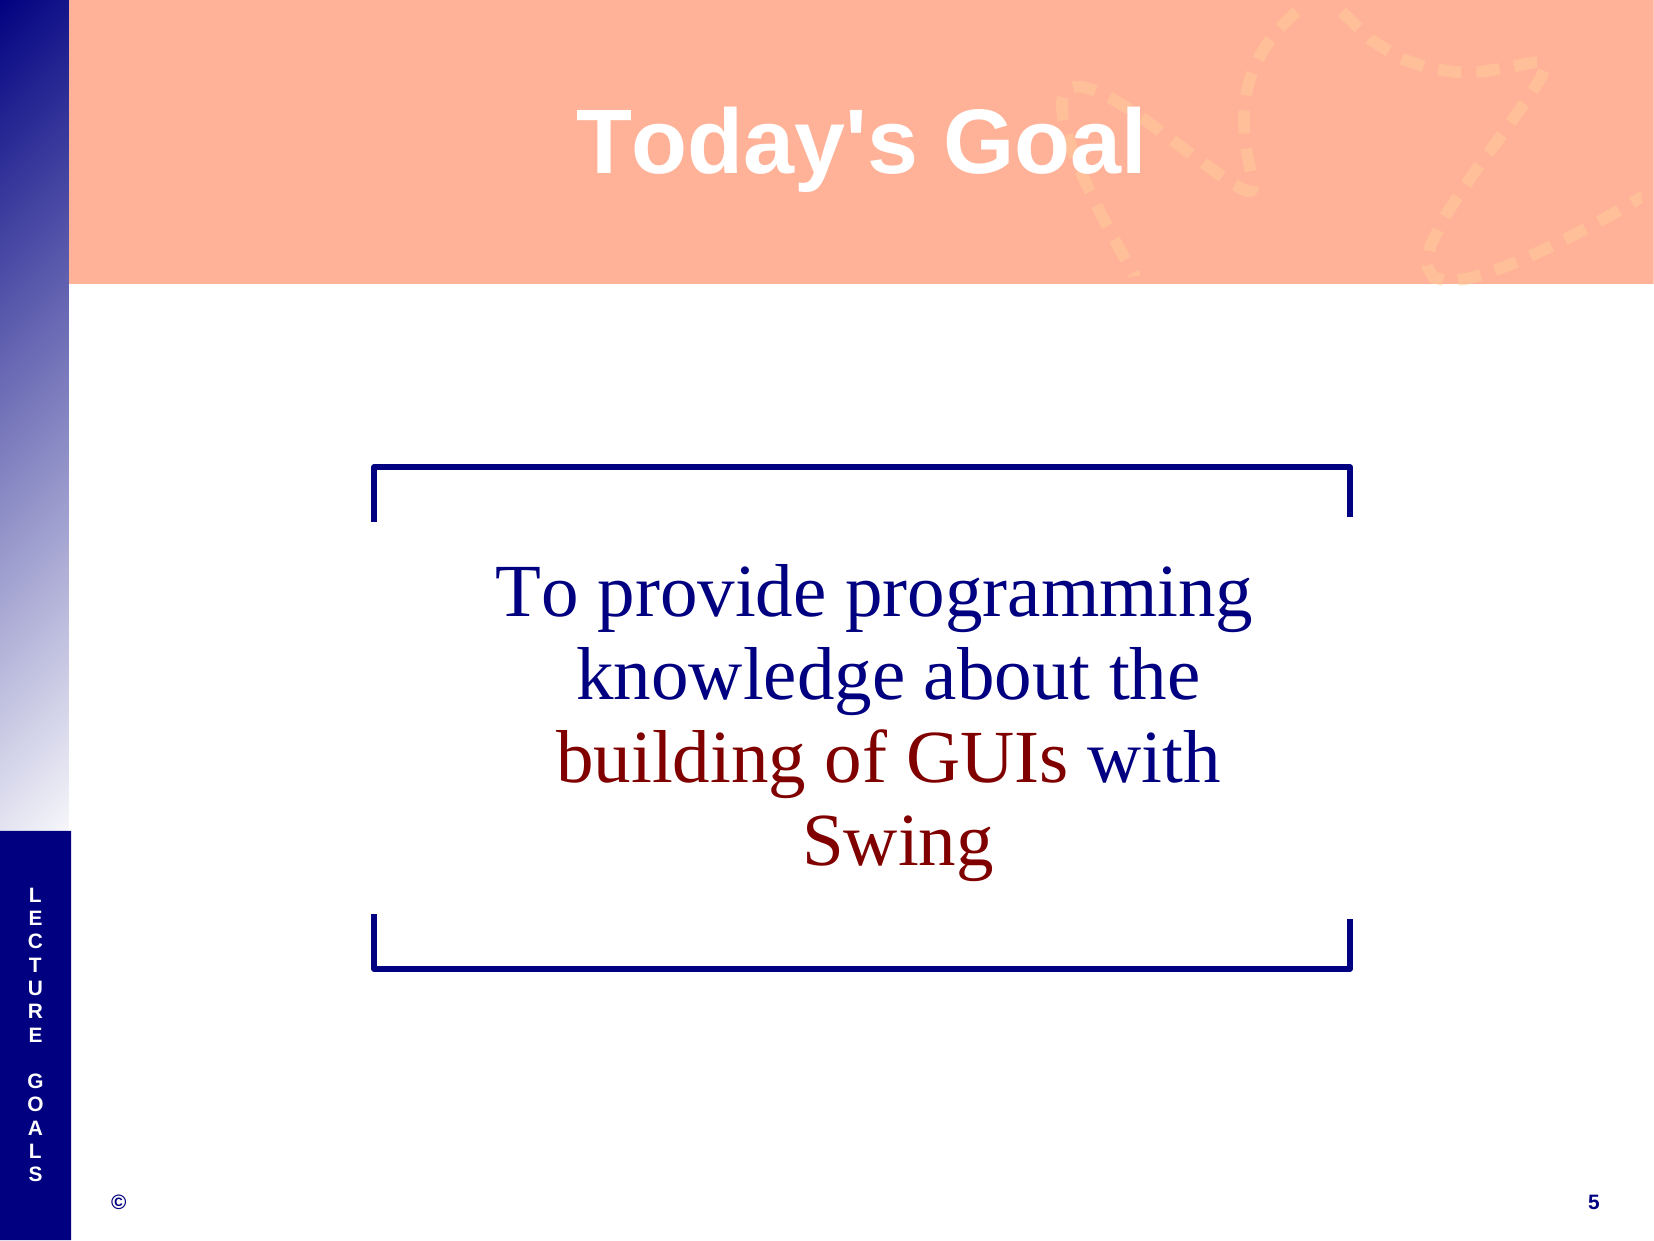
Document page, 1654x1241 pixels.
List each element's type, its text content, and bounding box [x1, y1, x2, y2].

title Today's Goal [70, 37, 1654, 246]
text_box L E C T U R E G O A L S [0, 829, 71, 1241]
text_box To provide programming knowledge about the building of GUIs with Swing [392, 430, 1333, 1002]
